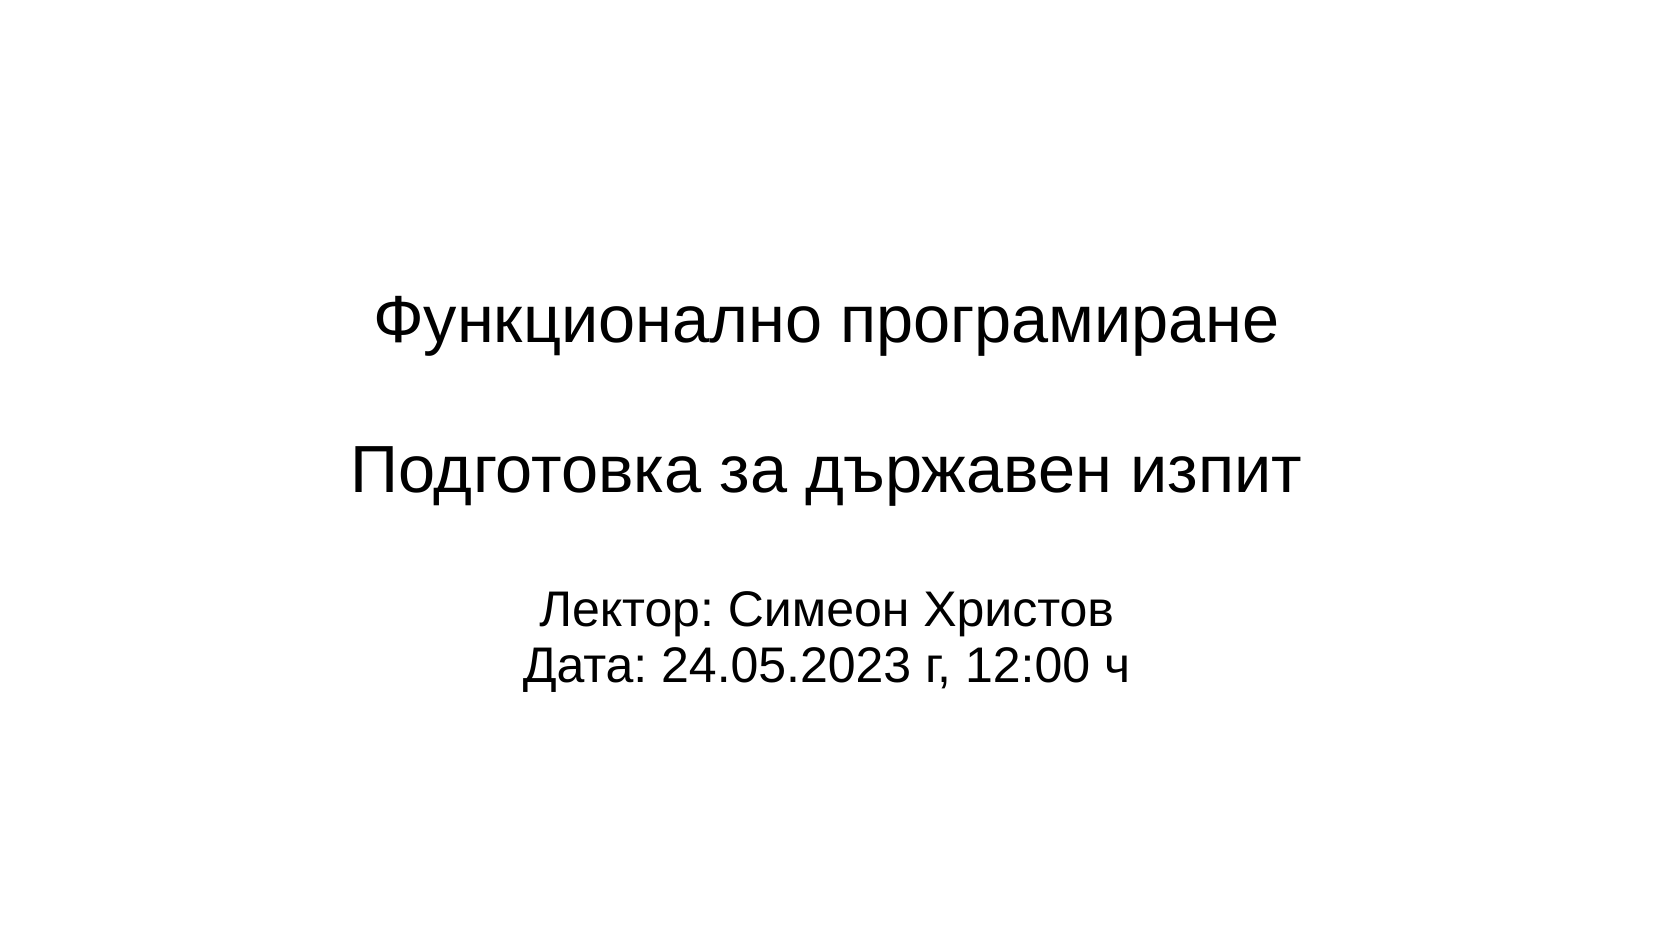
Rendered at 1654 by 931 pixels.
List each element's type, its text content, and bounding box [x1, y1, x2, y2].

subtitle Функционално програмиране Подготовка за държавен изпит Лектор: Симеон Христов Дата: 24.05.2023 г, 12:00 ч [82, 217, 1571, 758]
